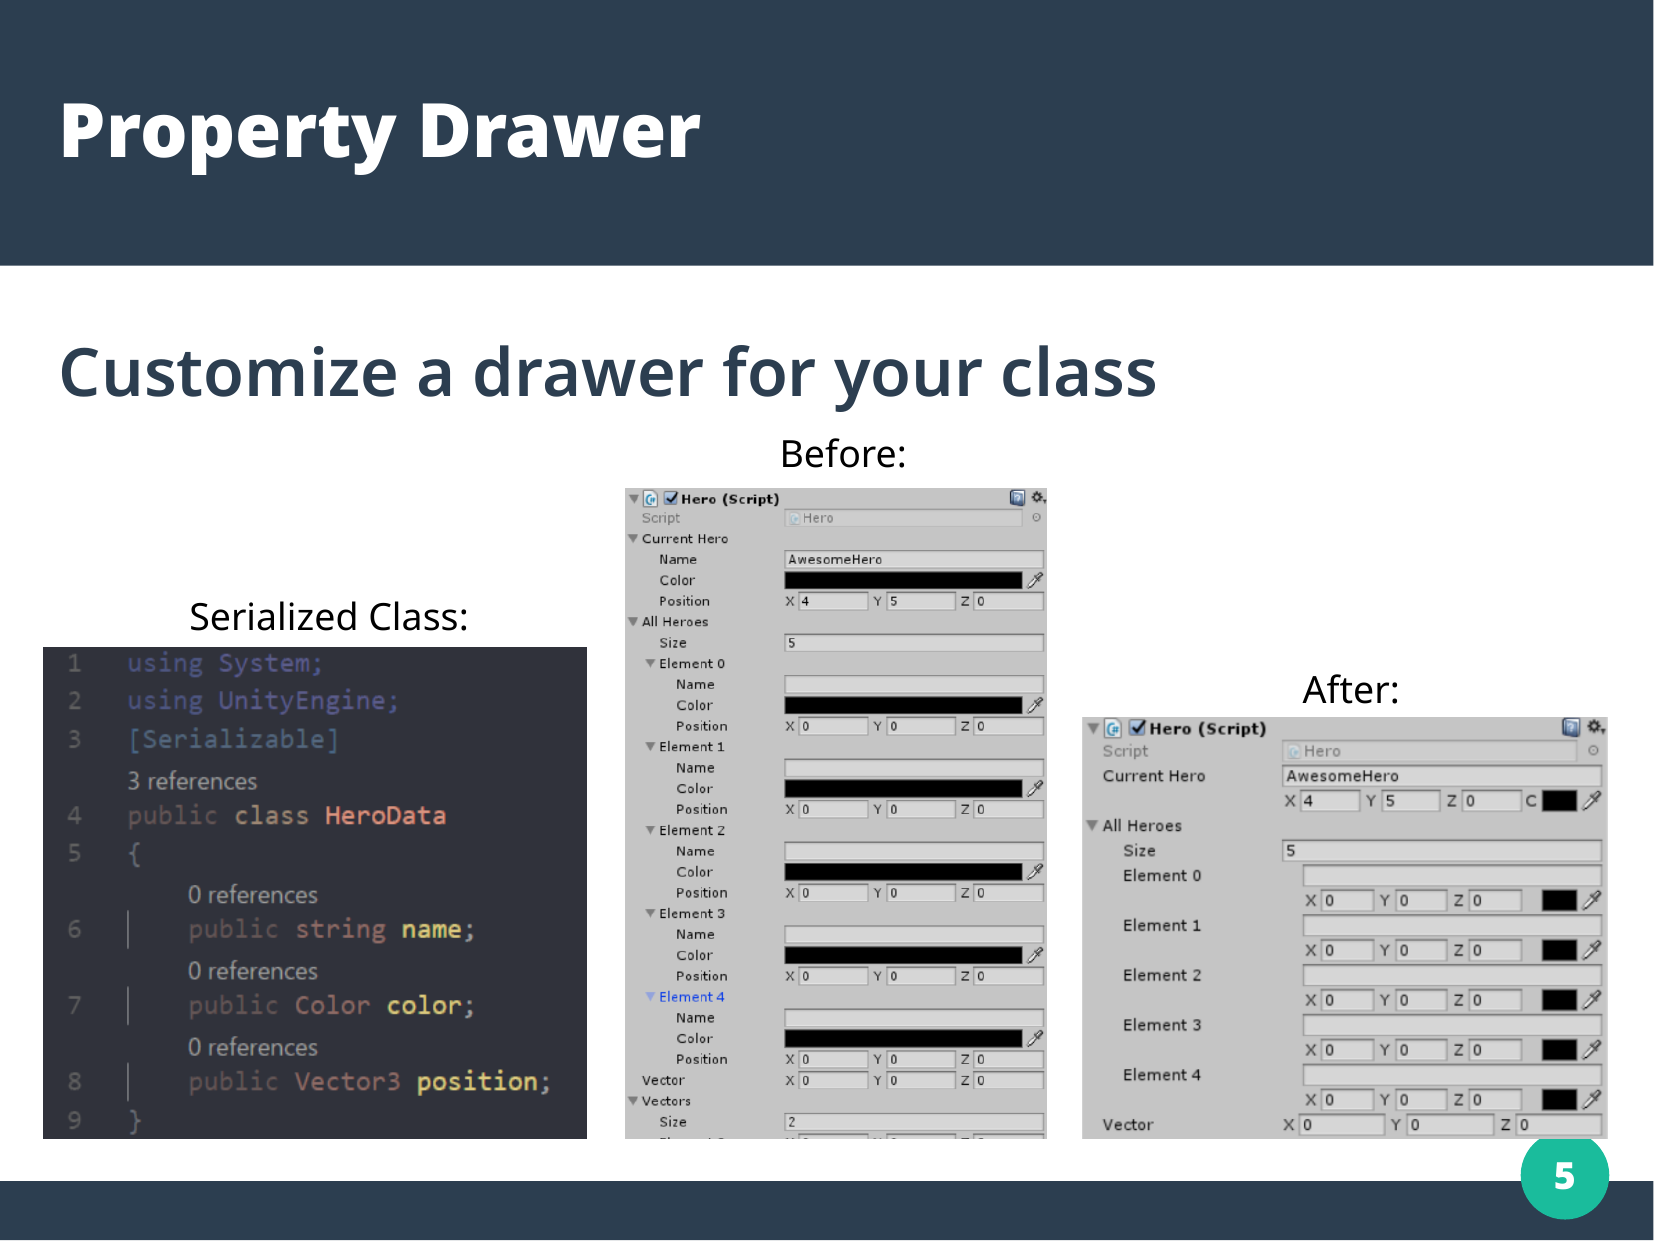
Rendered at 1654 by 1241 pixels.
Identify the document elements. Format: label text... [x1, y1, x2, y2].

title Property Drawer [59, 49, 1595, 207]
picture [625, 488, 1047, 1139]
list Customize a drawer for your class [59, 324, 1595, 1152]
text_box Before: [764, 420, 907, 483]
text_box After: [1287, 656, 1402, 718]
picture [1082, 717, 1608, 1139]
text_box Serialized Class: [174, 582, 456, 645]
picture [43, 647, 587, 1139]
